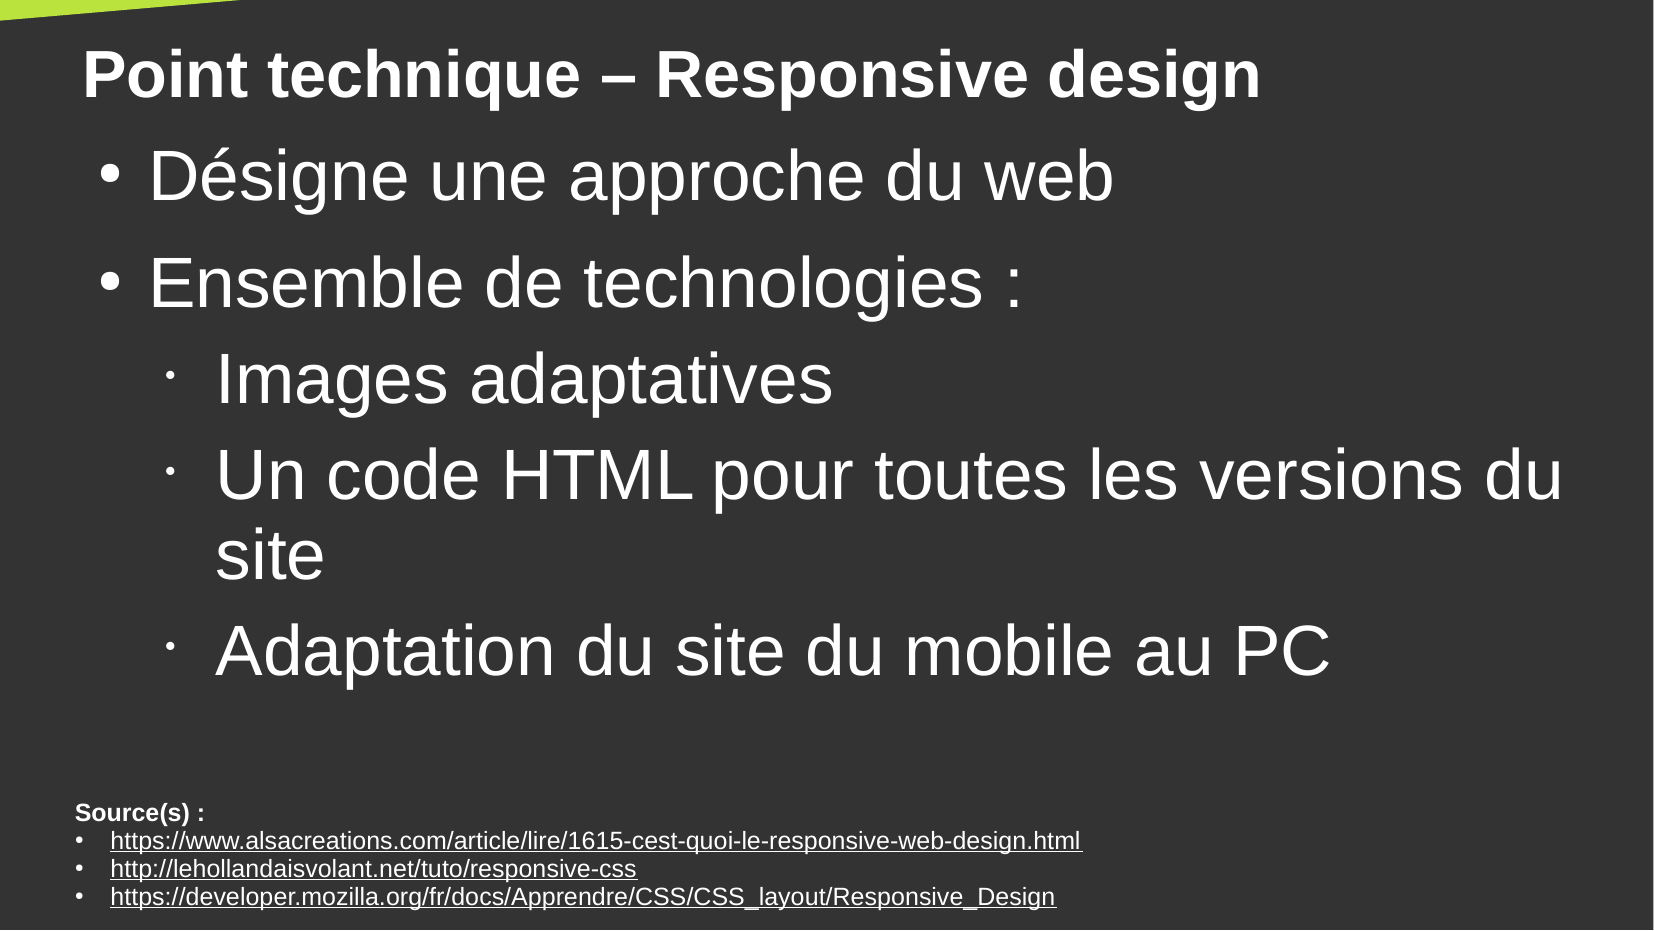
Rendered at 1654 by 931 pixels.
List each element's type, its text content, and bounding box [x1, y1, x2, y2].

list Désigne une approche du web Ensemble de technologies : Images adaptatives Un code HTML pour toutes les versions du site Adaptation du site du mobile au PC [80, 135, 1620, 697]
title Point technique – Responsive design [82, 37, 1571, 114]
text_box [0, 0, 241, 21]
text_box Source(s) : https://www.alsacreations.com/article/lire/1615-cest-quoi-le-responsive-web-design.html http://lehollandaisvolant.net/tuto/responsive-css https://developer.mozilla.org/fr/docs/Apprendre/CSS/CSS_layout/Responsive_Design [60, 791, 1583, 919]
